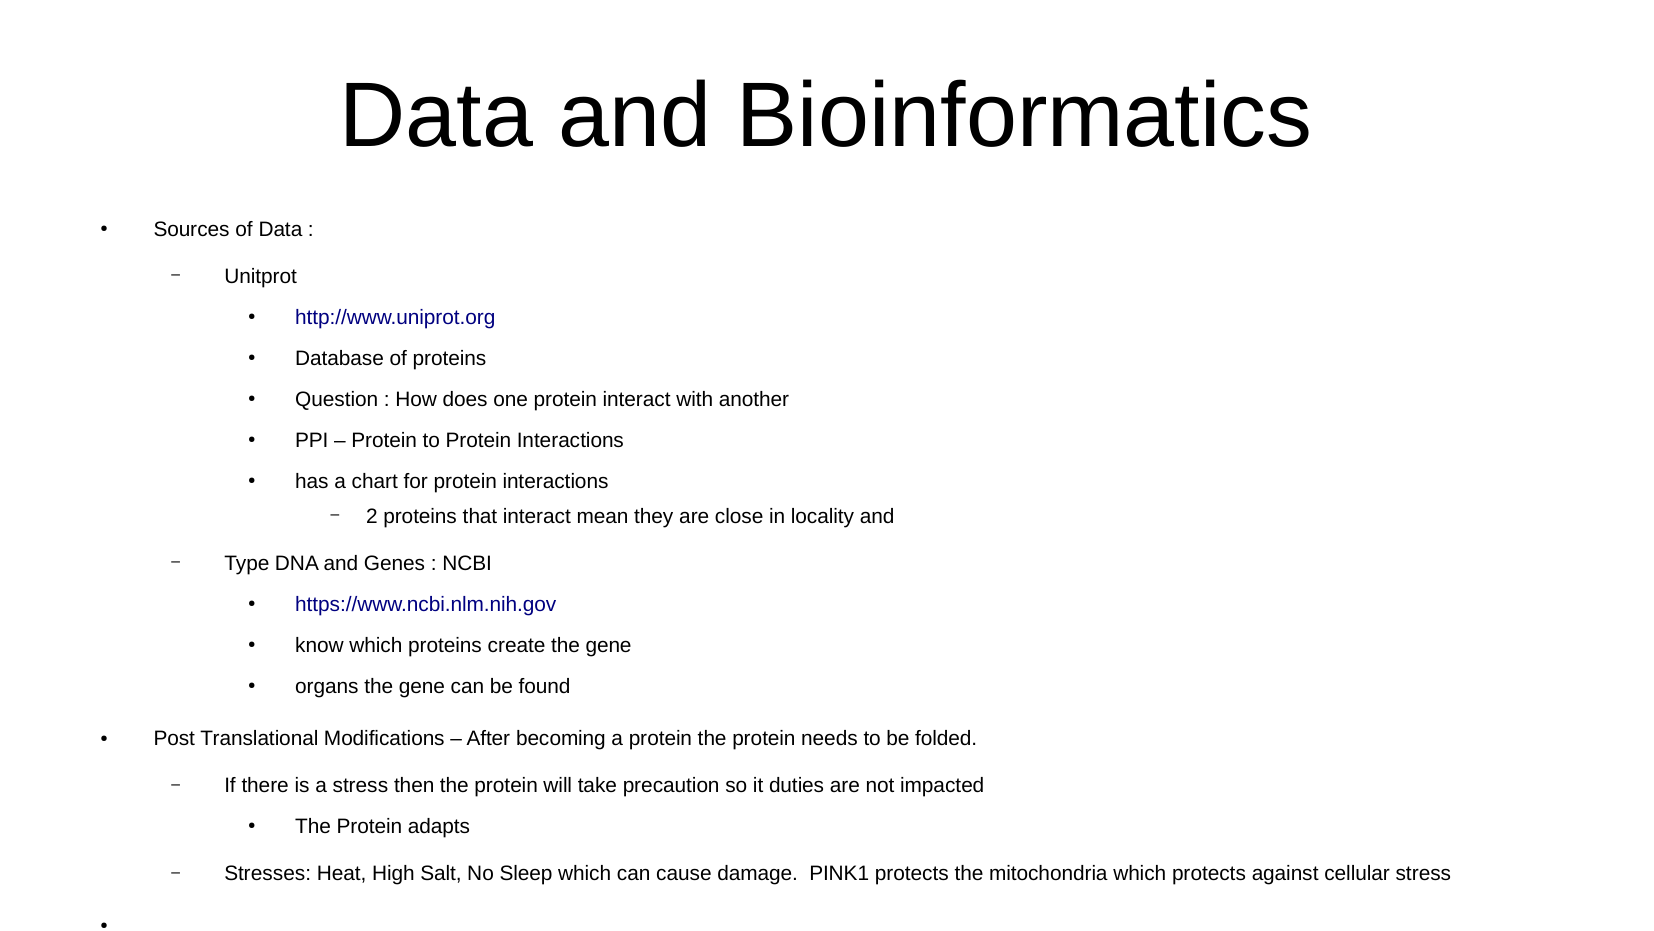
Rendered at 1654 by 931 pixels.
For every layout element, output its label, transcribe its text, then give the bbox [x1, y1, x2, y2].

title Data and Bioinformatics [82, 37, 1571, 193]
list Sources of Data : Unitprot http://www.uniprot.org Database of proteins Question : How does one protein interact with another PPI – Protein to Protein Interactions has a chart for protein interactions 2 proteins that interact mean they are close in locality and Type DNA and Genes : NCBI https://www.ncbi.nlm.nih.gov know which proteins create the gene organs the gene can be found Post Translational Modifications – After becoming a protein the protein needs to be folded. If there is a stress then the protein will take precaution so it duties are not impacted The Protein adapts Stresses: Heat, High Salt, No Sleep which can cause damage. PINK1 protects the mitochondria which protects against cellular stress [82, 217, 1636, 916]
